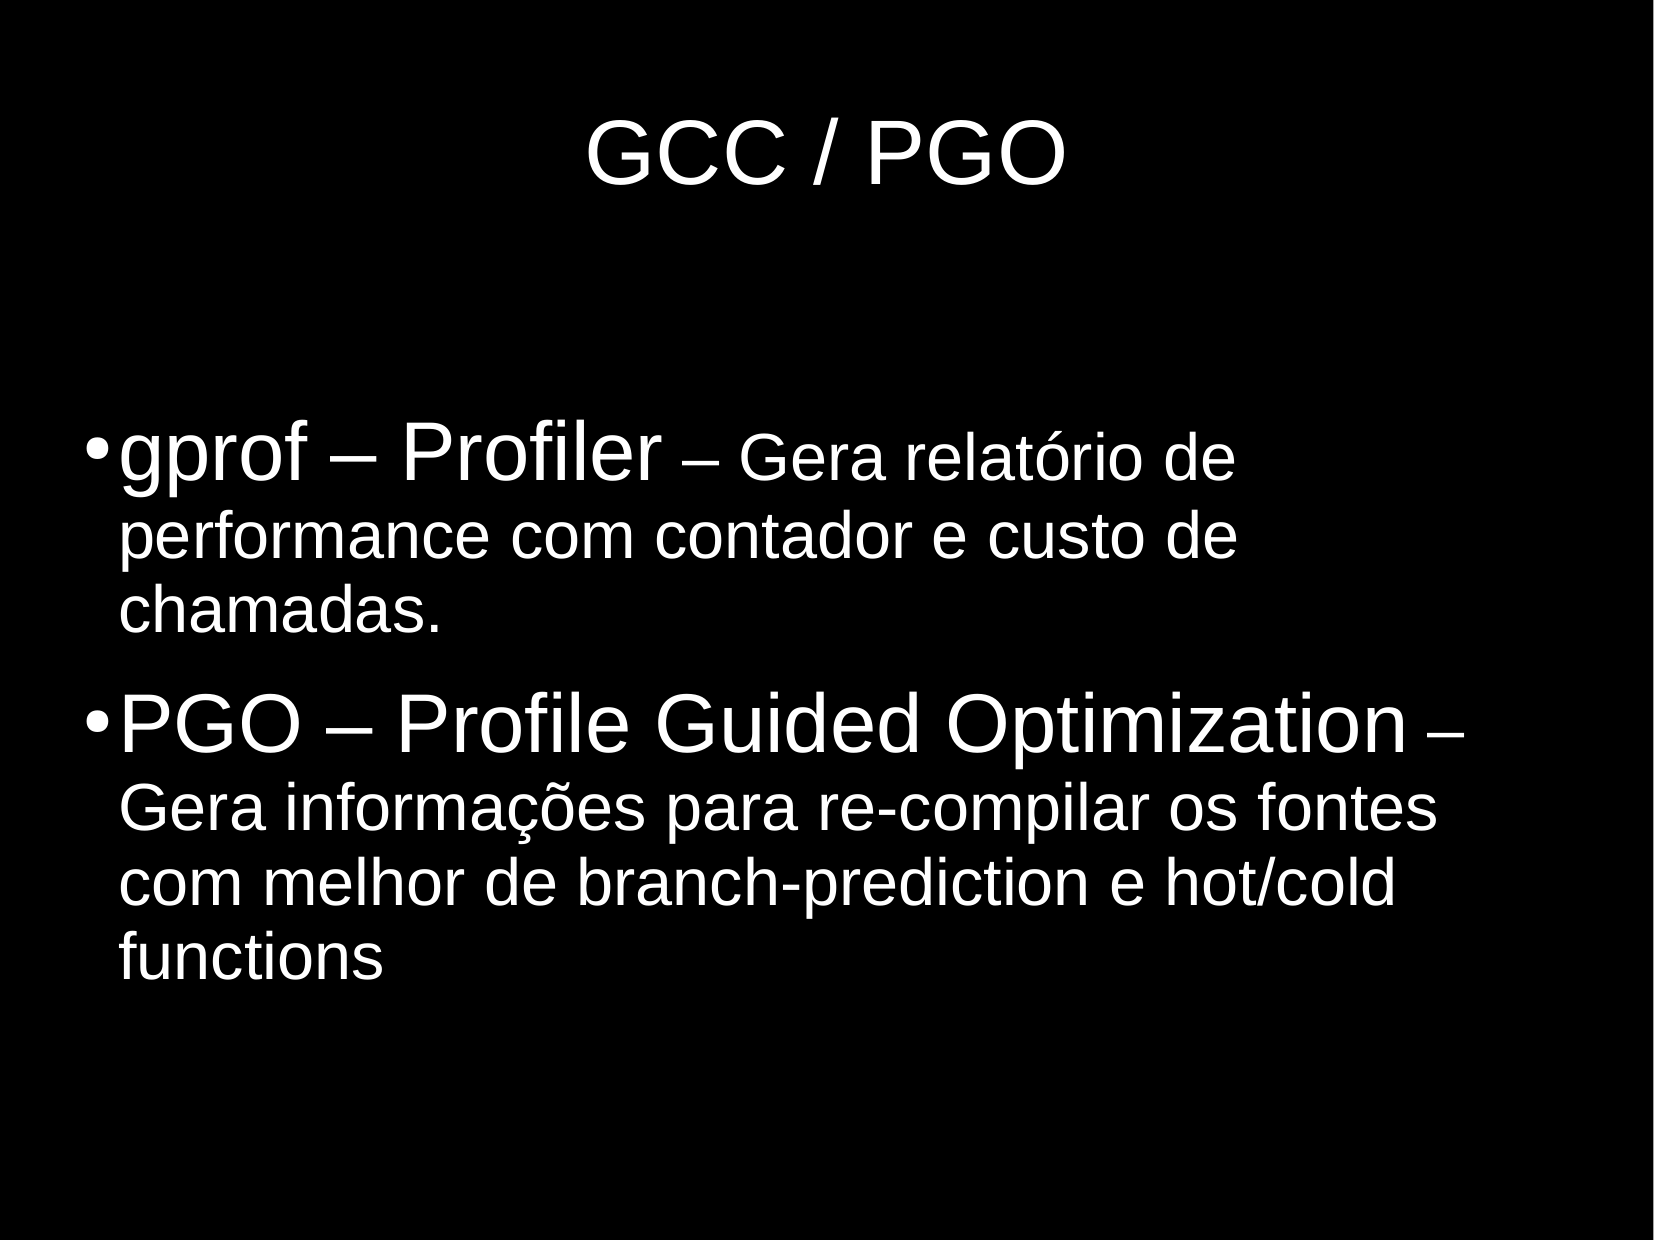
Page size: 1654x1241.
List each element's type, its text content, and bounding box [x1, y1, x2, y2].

subtitle gprof – Profiler – Gera relatório de performance com contador e custo de chamadas. PGO – Profile Guided Optimization – Gera informações para re-compilar os fontes com melhor de branch-prediction e hot/cold functions [82, 290, 1571, 1109]
title GCC / PGO [82, 49, 1571, 257]
